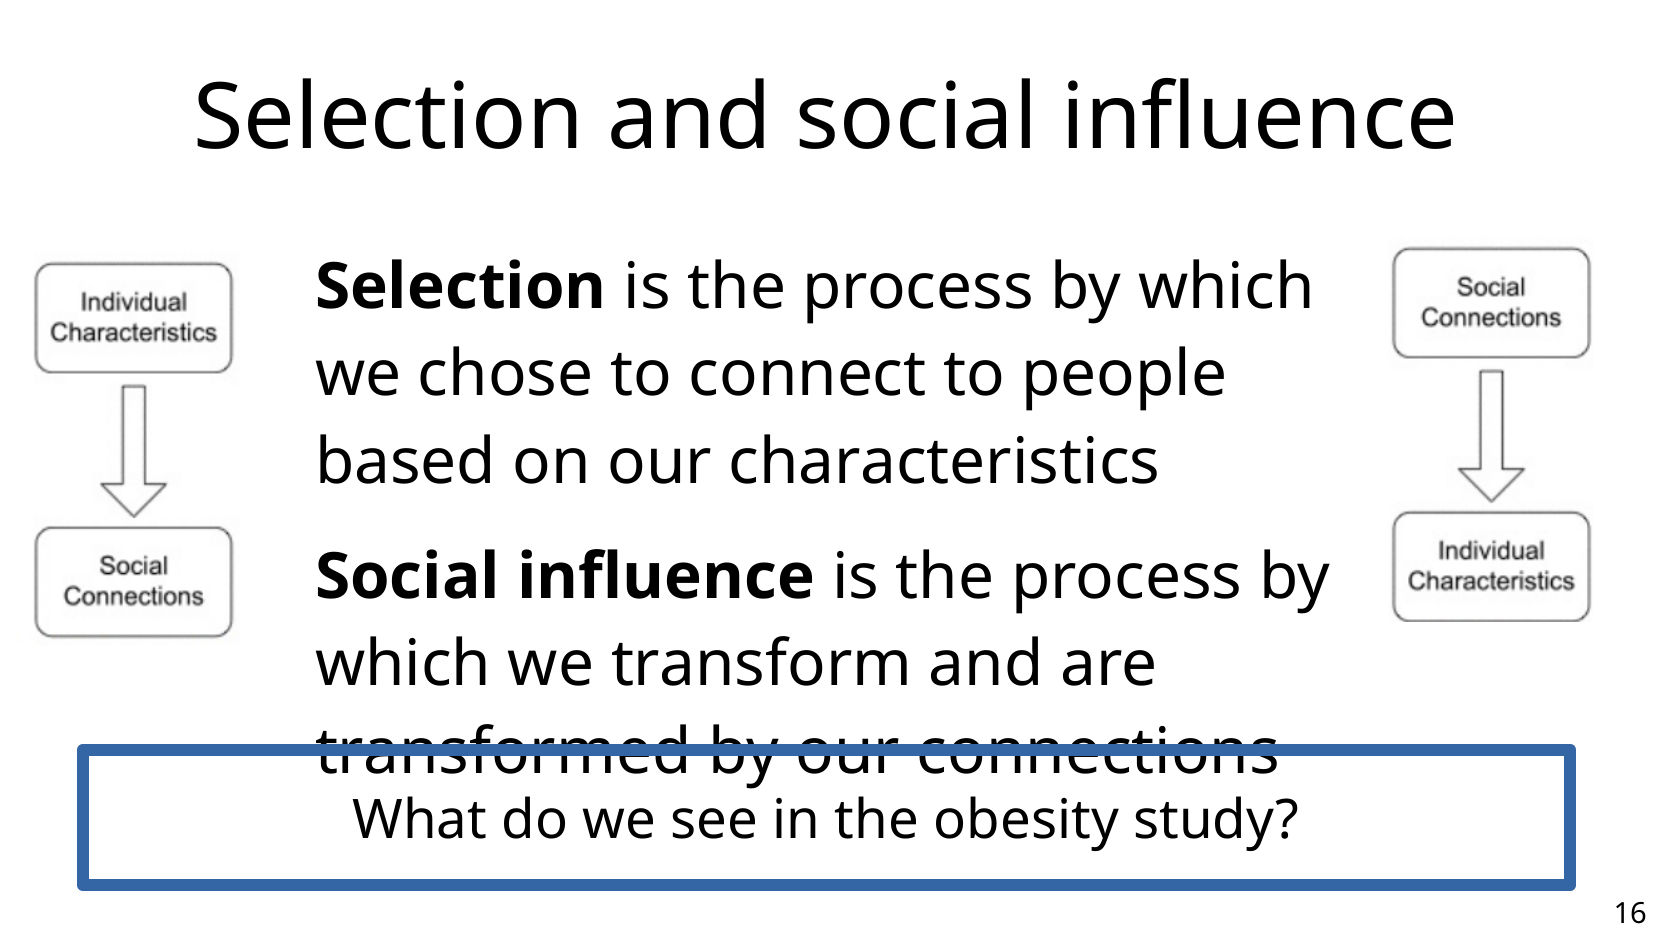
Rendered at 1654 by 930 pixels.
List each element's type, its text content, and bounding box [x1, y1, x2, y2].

picture [1370, 194, 1626, 622]
list Selection is the process by which we chose to connect to people based on our characteristics Social influence is the process by which we transform and are transformed by our connections [315, 240, 1351, 744]
list What do we see in the obesity study? [82, 750, 1571, 886]
picture [15, 209, 269, 645]
title Selection and social influence [82, 1, 1571, 225]
